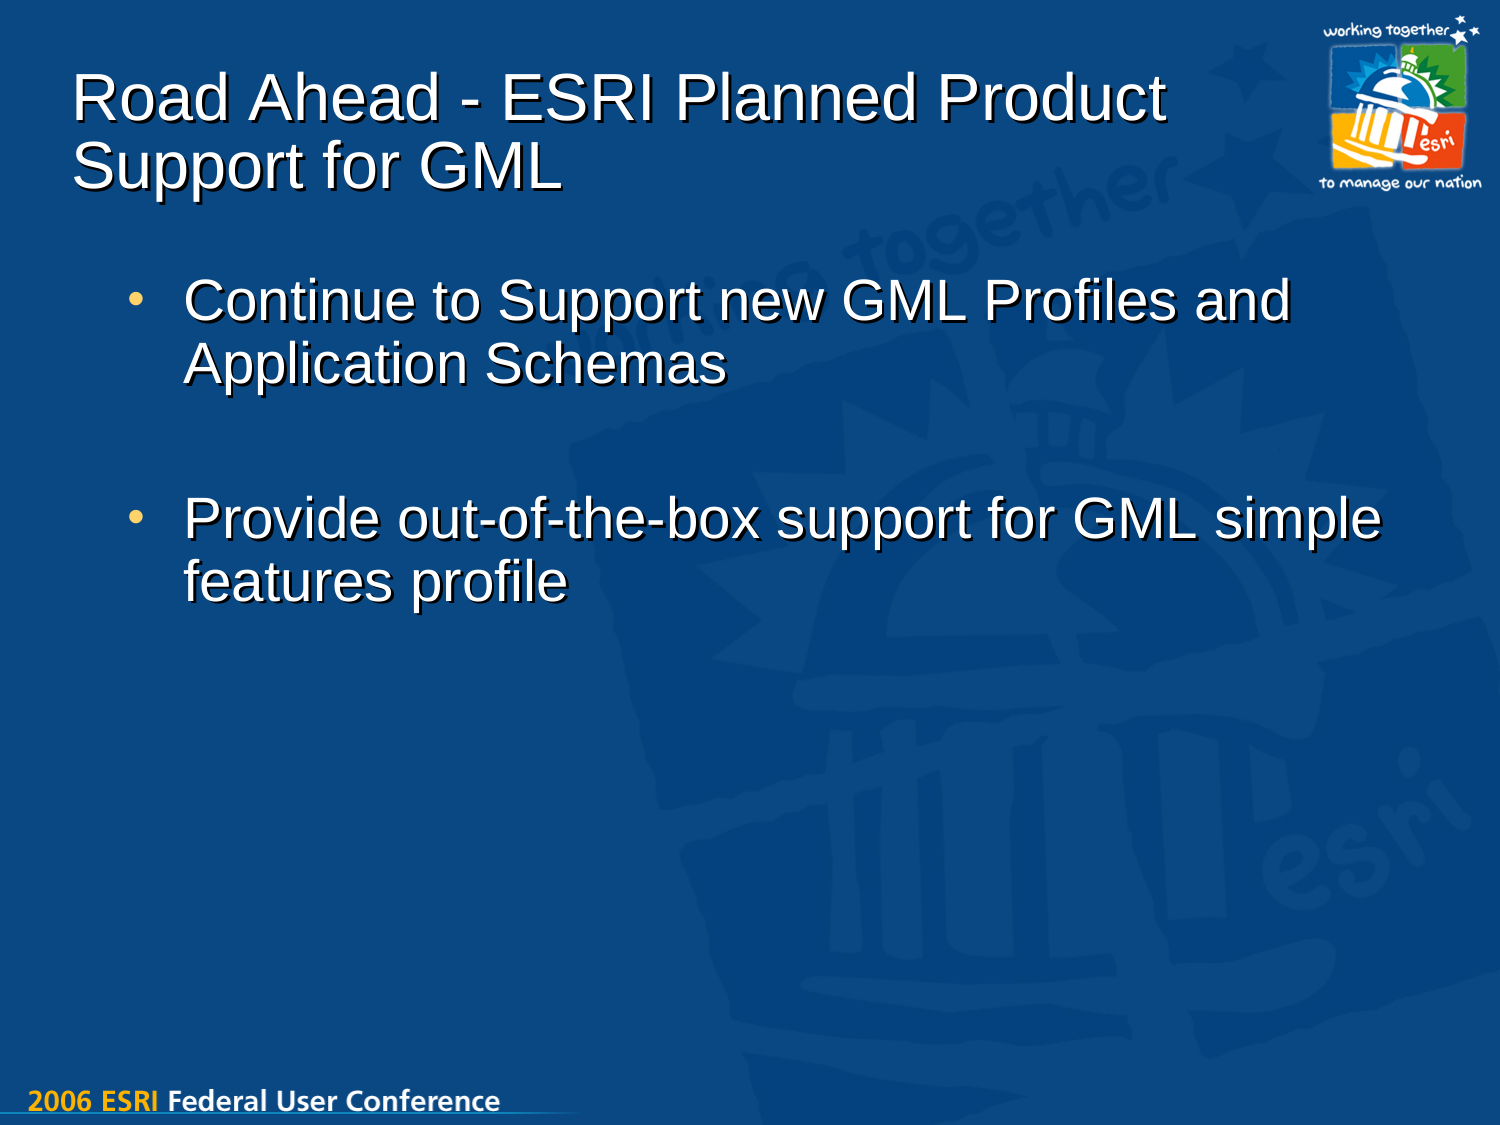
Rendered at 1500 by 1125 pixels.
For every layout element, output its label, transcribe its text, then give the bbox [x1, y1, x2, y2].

title Road Ahead - ESRI Planned Product Support for GML [56, 58, 1299, 253]
list Continue to Support new GML Profiles and Application Schemas Provide out-of-the-box support for GML simple features profile [112, 262, 1424, 1040]
picture [0, 0, 1500, 1125]
